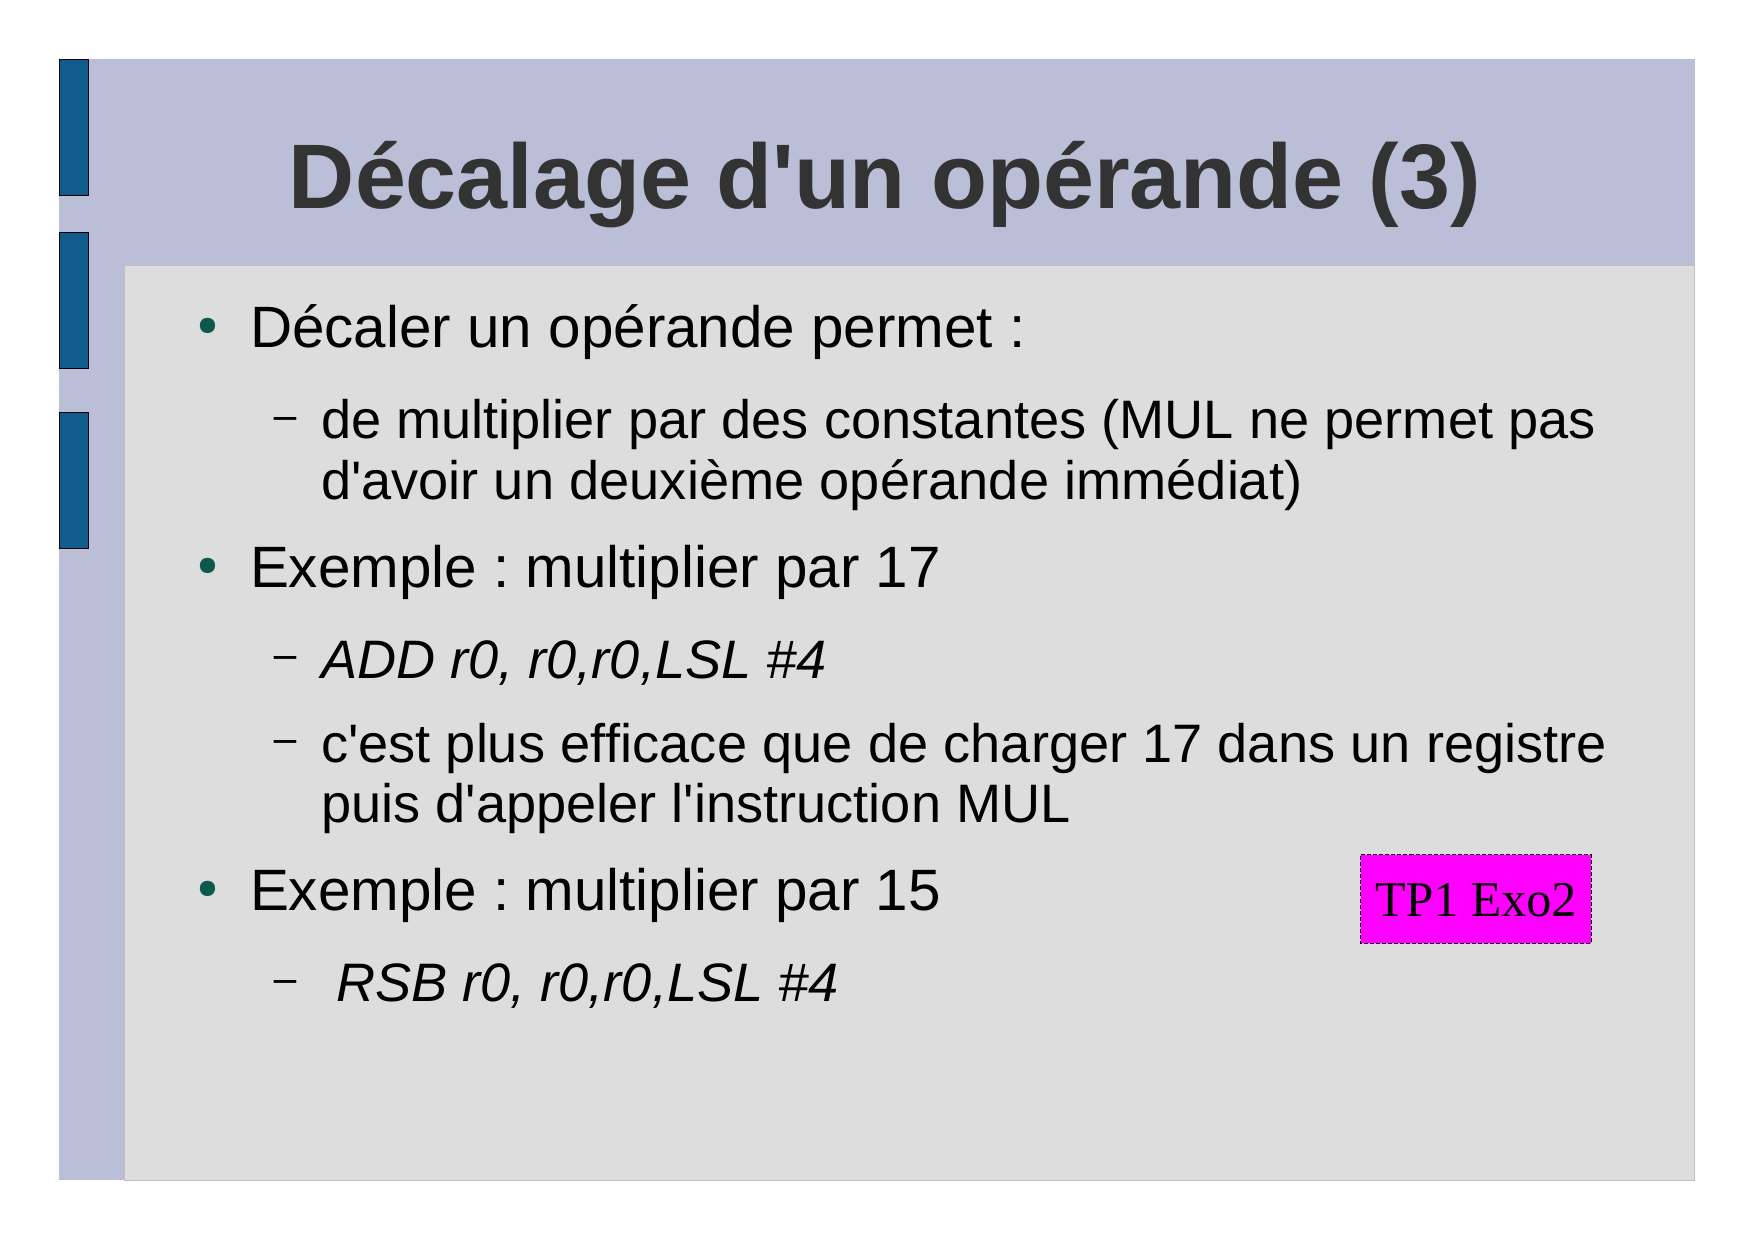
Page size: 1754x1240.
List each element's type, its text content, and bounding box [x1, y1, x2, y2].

list Décaler un opérande permet : de multiplier par des constantes (MUL ne permet pas d'avoir un deuxième opérande immédiat) Exemple : multiplier par 17 ADD r0, r0,r0,LSL #4 c'est plus efficace que de charger 17 dans un registre puis d'appeler l'instruction MUL Exemple : multiplier par 15 RSB r0, r0,r0,LSL #4 [179, 295, 1654, 1093]
text_box TP1 Exo2 [1360, 854, 1592, 944]
title Décalage d'un opérande (3) [118, 88, 1654, 266]
